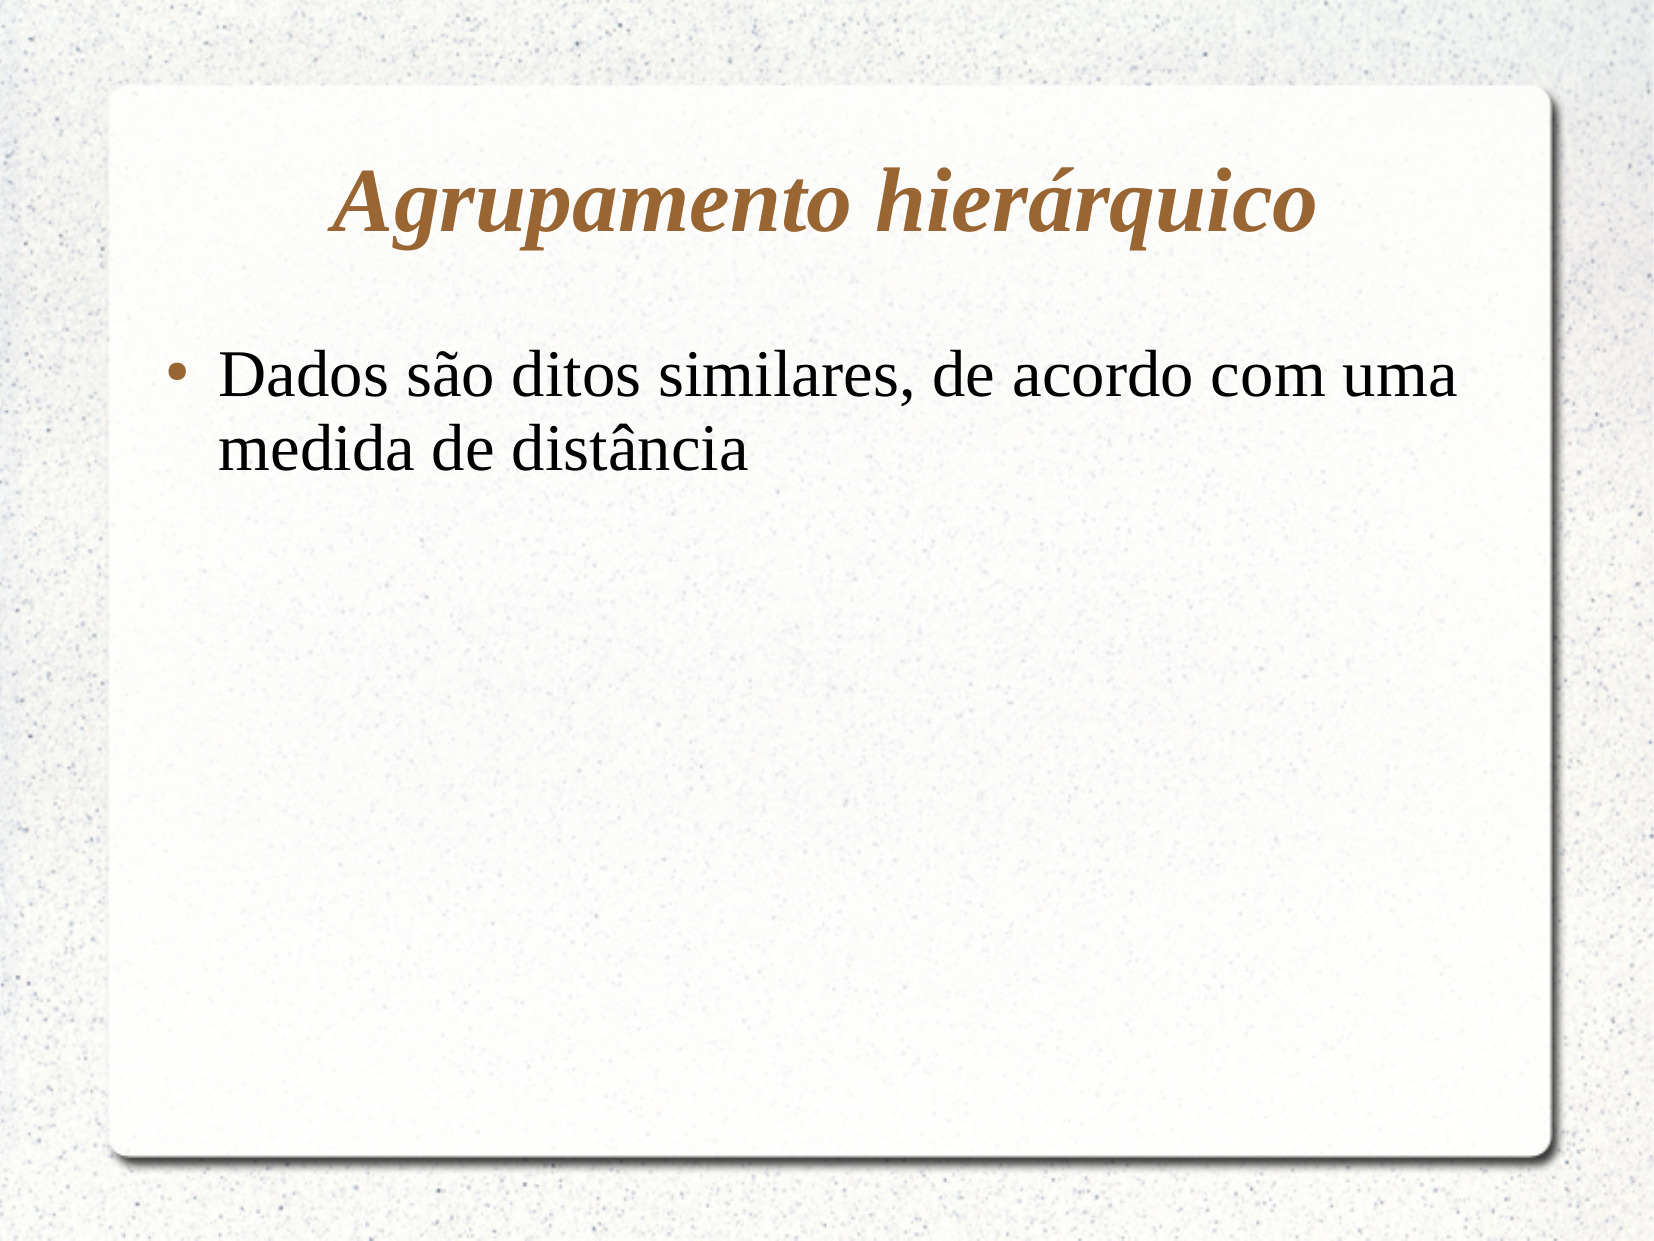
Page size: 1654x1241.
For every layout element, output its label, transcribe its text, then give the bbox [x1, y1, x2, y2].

title Agrupamento hierárquico [118, 96, 1536, 304]
picture [0, 0, 1654, 1241]
list Dados são ditos similares, de acordo com uma medida de distância [147, 336, 1506, 1241]
